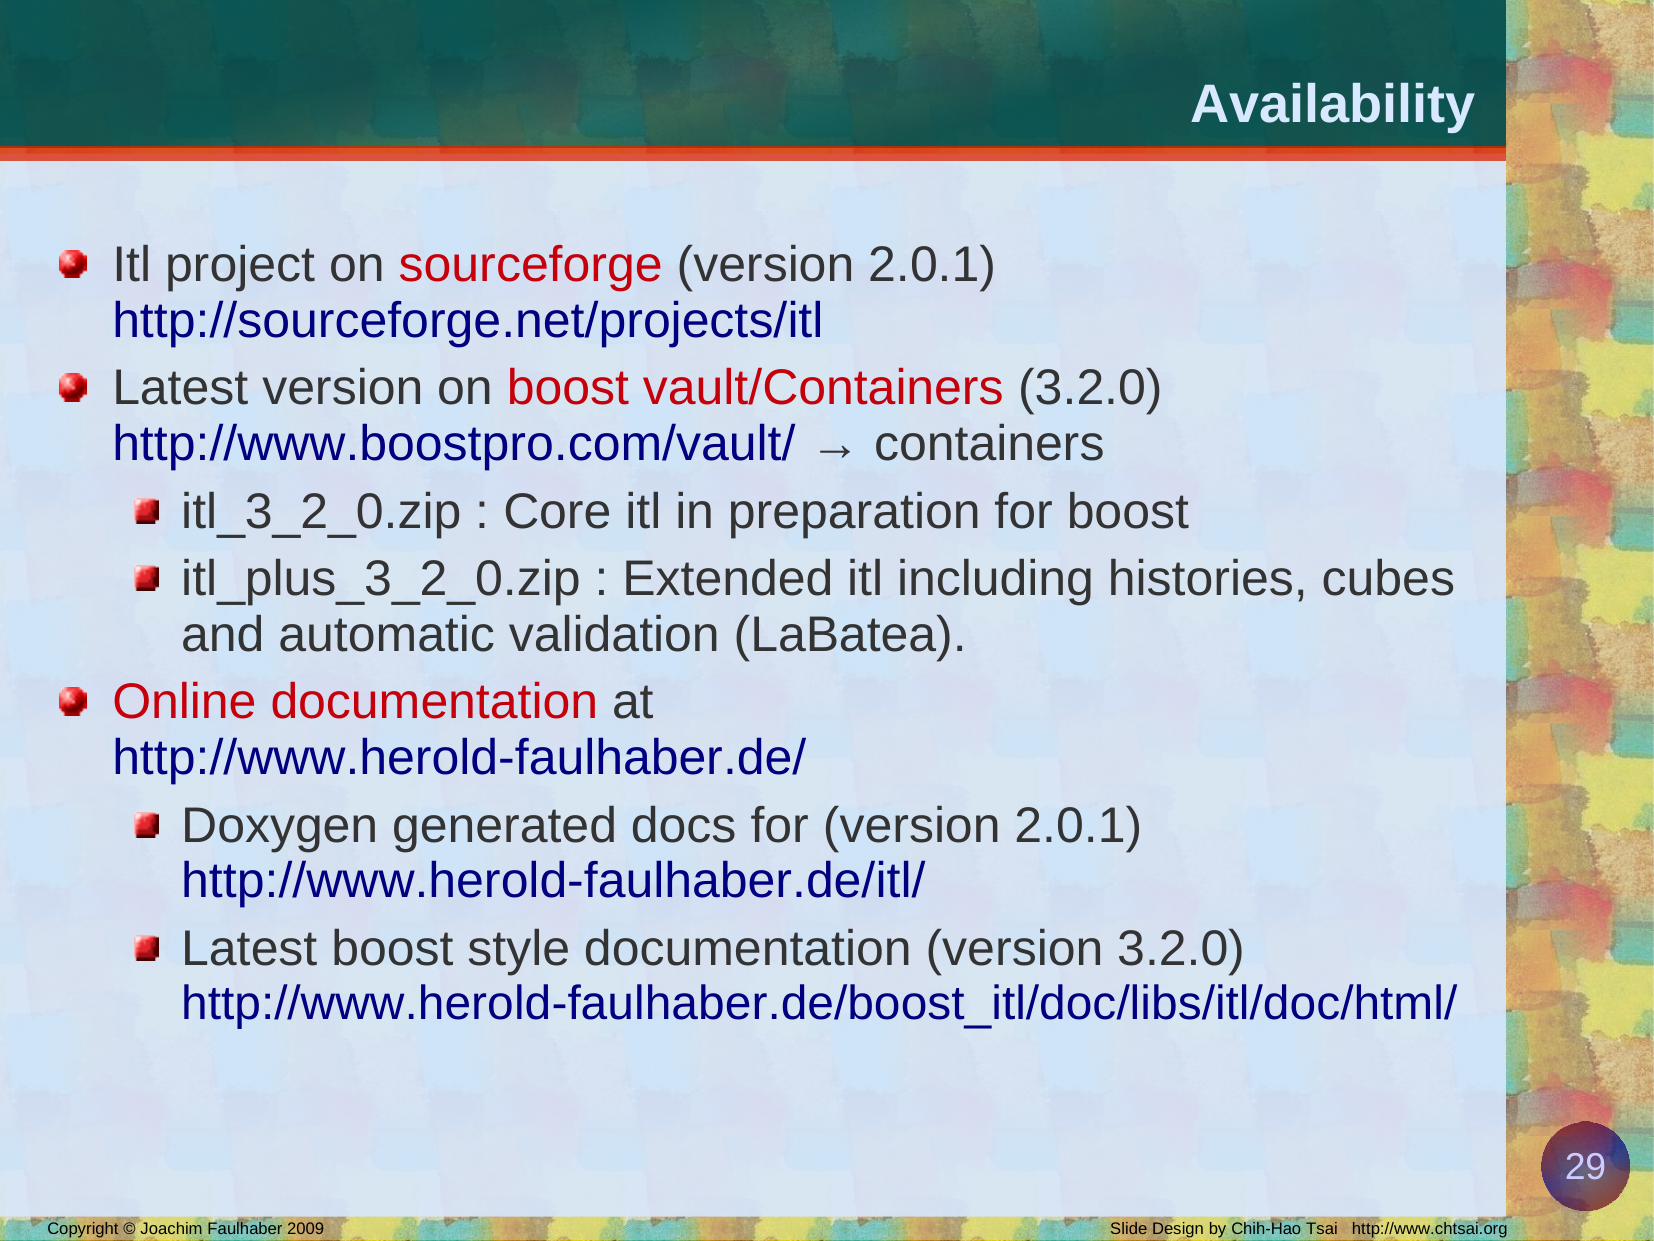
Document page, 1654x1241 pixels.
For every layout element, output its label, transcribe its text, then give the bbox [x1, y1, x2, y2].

title Availability [29, 59, 1477, 148]
list Itl project on sourceforge (version 2.0.1) http://sourceforge.net/projects/itl Latest version on boost vault/Containers (3.2.0) http://www.boostpro.com/vault/ → containers itl_3_2_0.zip : Core itl in preparation for boost itl_plus_3_2_0.zip : Extended itl including histories, cubes and automatic validation (LaBatea). Online documentation at http://www.herold-faulhaber.de/ Doxygen generated docs for (version 2.0.1) http://www.herold-faulhaber.de/itl/ Latest boost style documentation (version 3.2.0) http://www.herold-faulhaber.de/boost_itl/doc/libs/itl/doc/html/ [59, 236, 1503, 1182]
